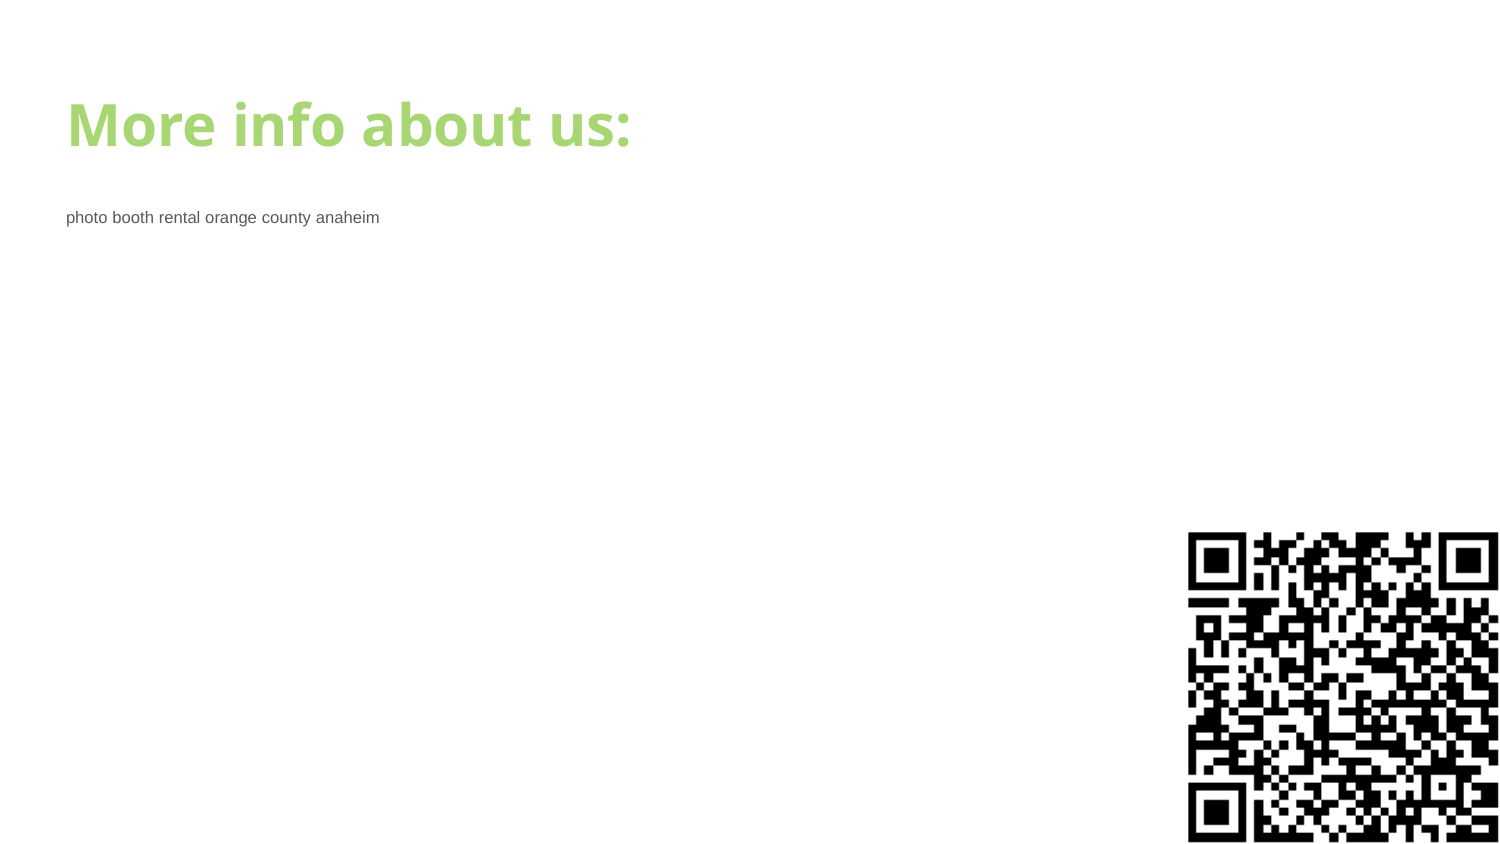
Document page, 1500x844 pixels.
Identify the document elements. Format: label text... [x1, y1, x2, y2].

list photo booth rental orange county anaheim [51, 189, 1449, 750]
picture [1187, 531, 1500, 844]
title More info about us: [51, 72, 1449, 167]
